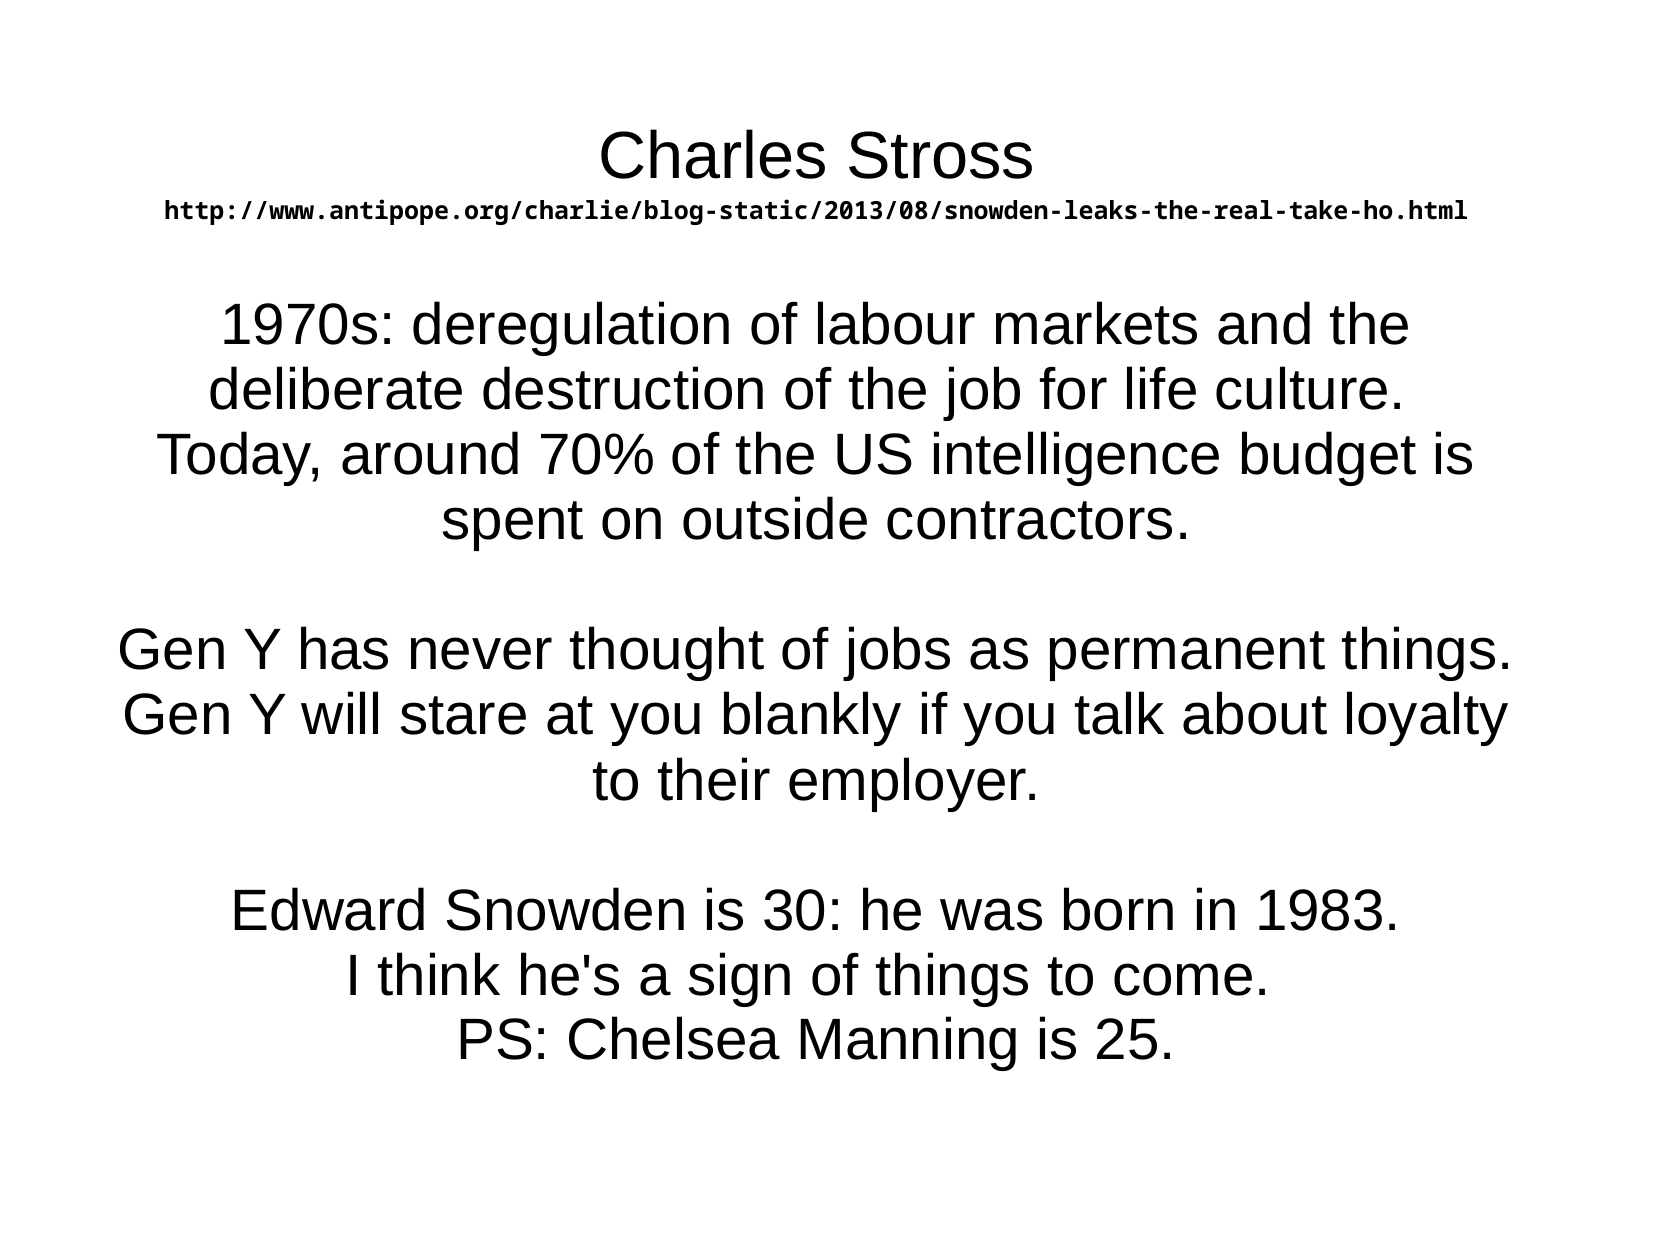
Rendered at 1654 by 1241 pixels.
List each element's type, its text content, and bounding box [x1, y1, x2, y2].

text_box Charles Stross http://www.antipope.org/charlie/blog-static/2013/08/snowden-leaks-the-real-take-ho.html 1970s: deregulation of labour markets and the deliberate destruction of the job for life culture. Today, around 70% of the US intelligence budget is spent on outside contractors. Gen Y has never thought of jobs as permanent things. Gen Y will stare at you blankly if you talk about loyalty to their employer. Edward Snowden is 30: he was born in 1983. I think he's a sign of things to come. PS: Chelsea Manning is 25. [89, 56, 1545, 1134]
